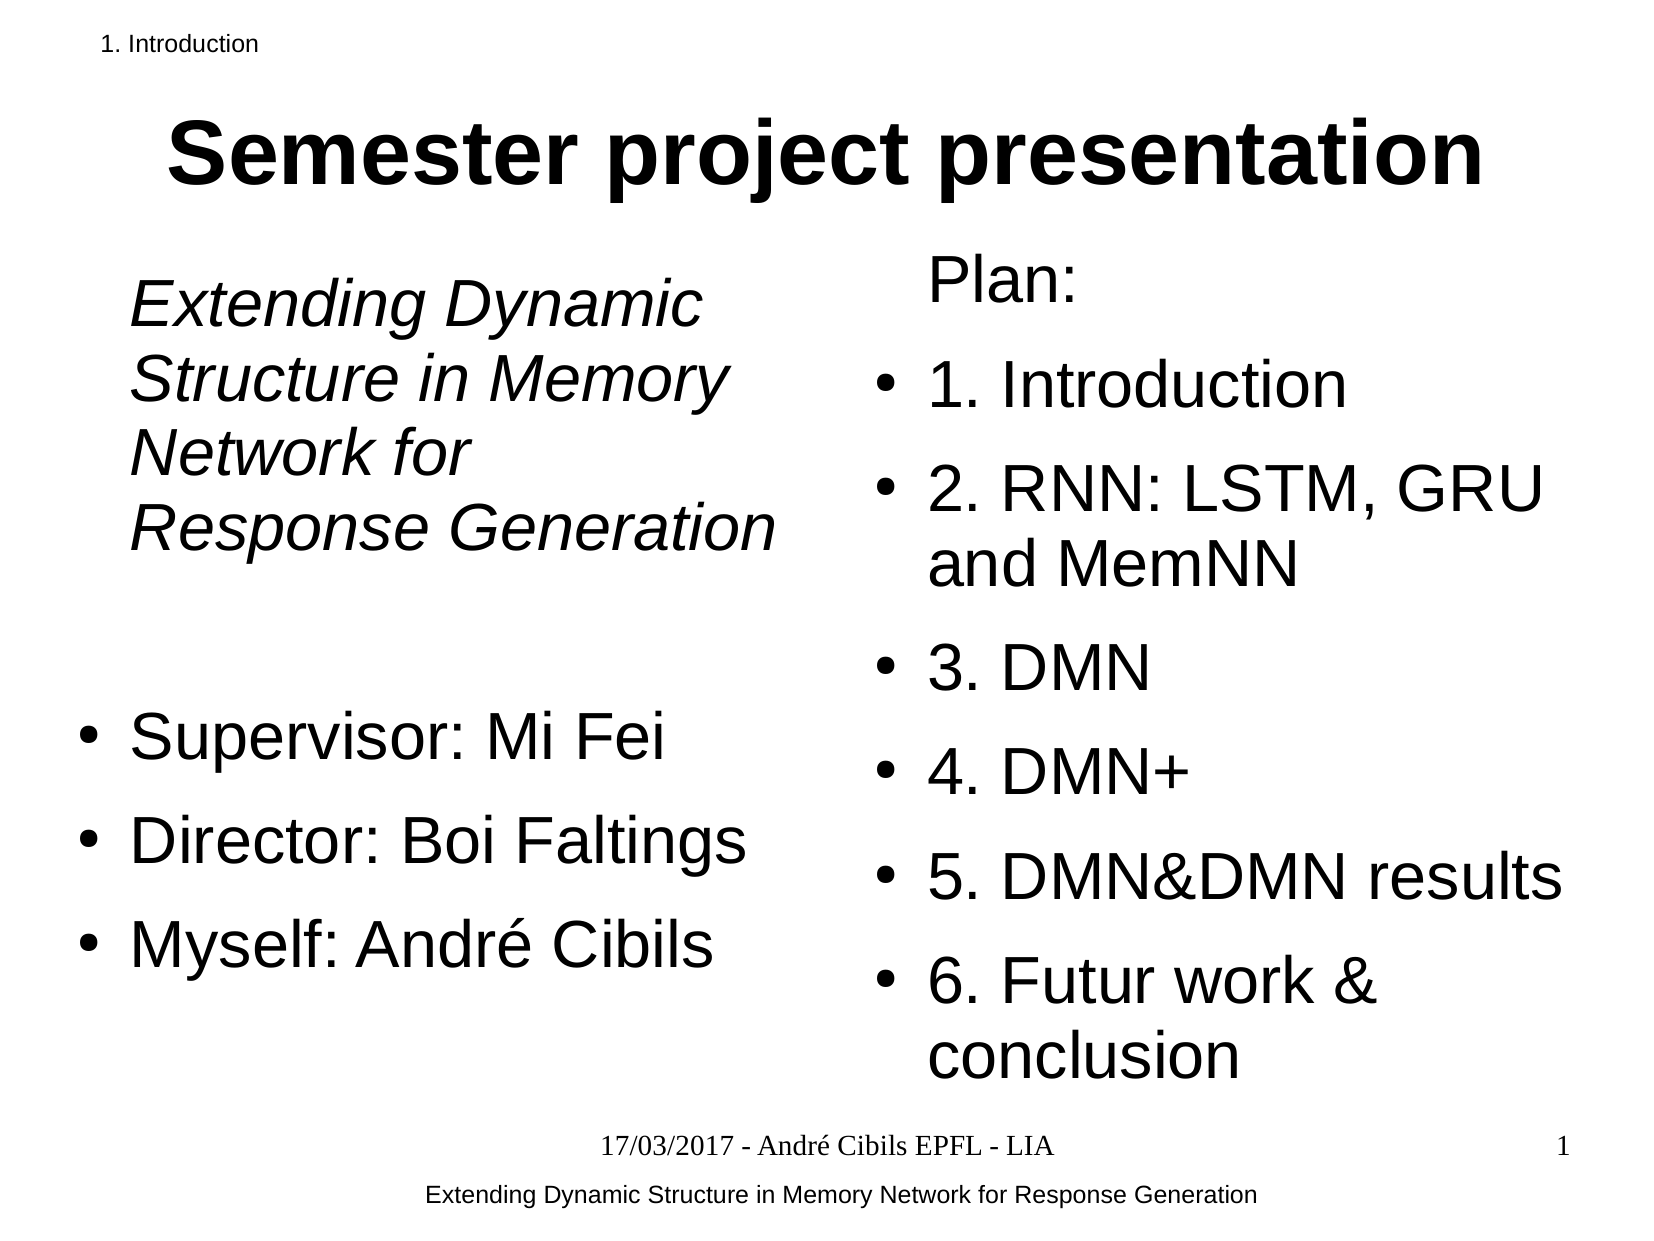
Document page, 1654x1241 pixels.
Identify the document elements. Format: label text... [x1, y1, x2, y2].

list Plan: 1. Introduction 2. RNN: LSTM, GRU and MemNN 3. DMN 4. DMN+ 5. DMN&DMN results 6. Futur work & conclusion [856, 242, 1583, 1093]
list Extending Dynamic Structure in Memory Network for Response Generation [354, 1181, 1270, 1210]
title Semester project presentation [82, 49, 1571, 257]
list 1. Introduction [29, 29, 945, 58]
list Extending Dynamic Structure in Memory Network for Response Generation Supervisor: Mi Fei Director: Boi Faltings Myself: André Cibils [59, 265, 786, 1085]
